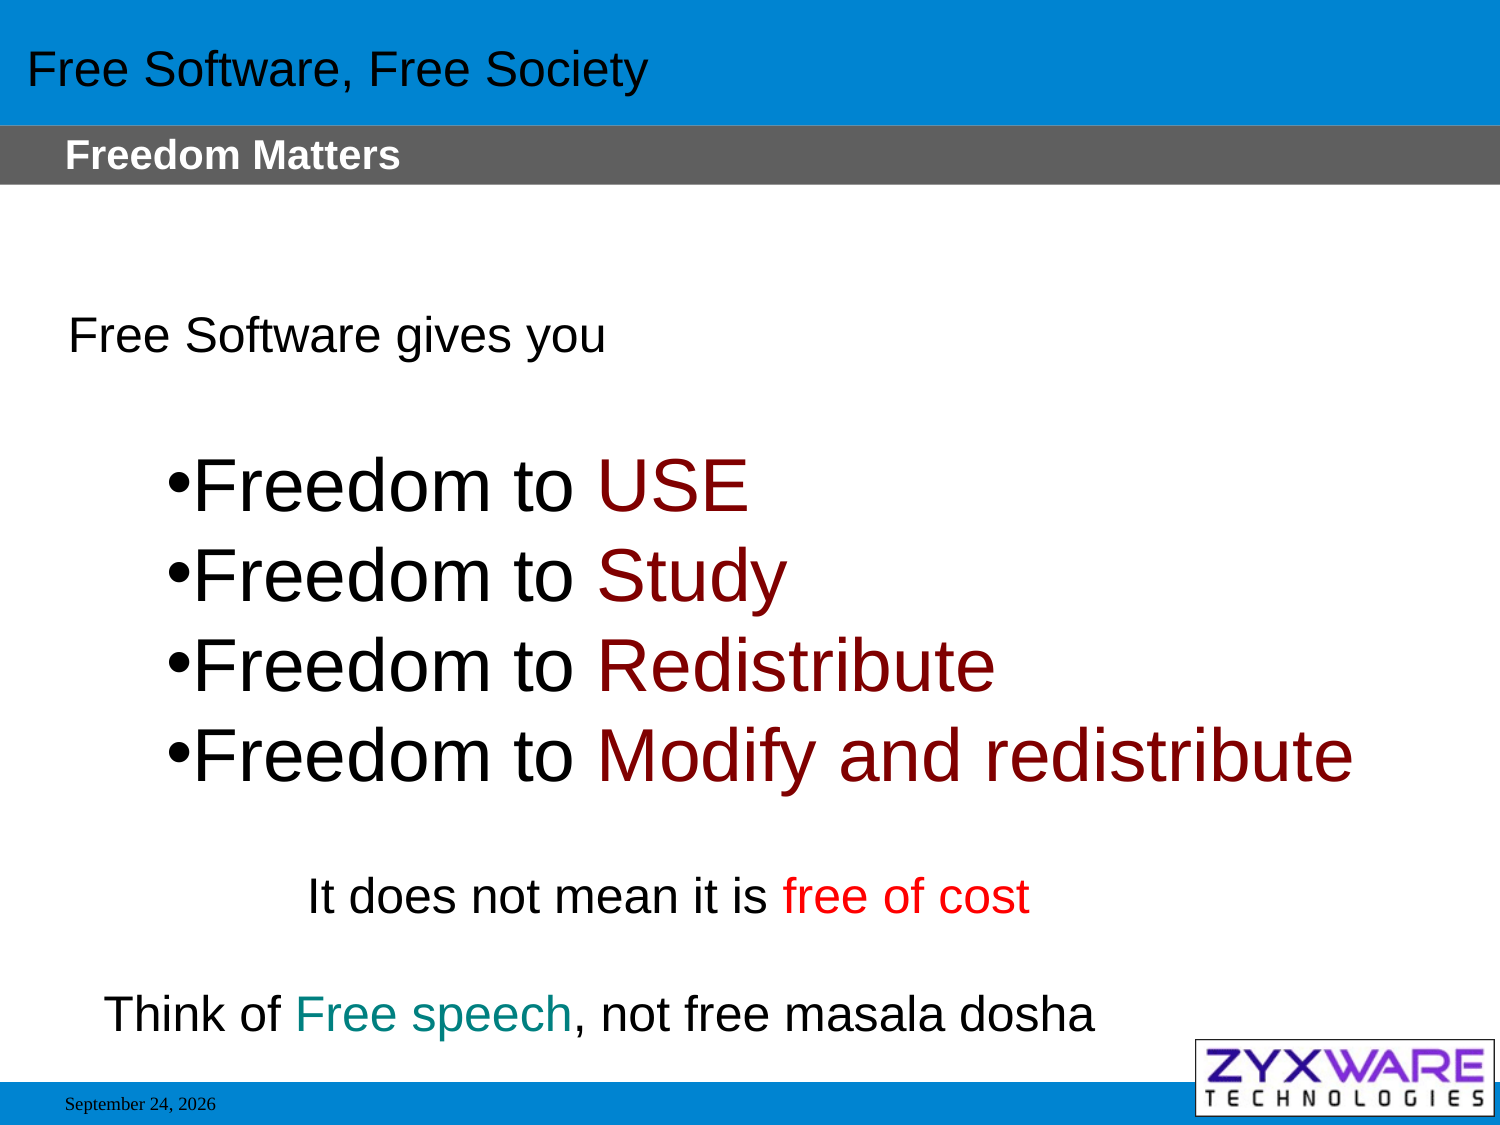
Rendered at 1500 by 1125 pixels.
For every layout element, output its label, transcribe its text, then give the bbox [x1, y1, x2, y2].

picture [1195, 1039, 1495, 1117]
title Freedom Matters [64, 125, 1436, 185]
text_box It does not mean it is free of cost [292, 856, 1046, 932]
text_box Free Software gives you [53, 295, 622, 371]
text_box Think of Free speech, not free masala dosha [88, 974, 1300, 1050]
text_box Freedom to USE Freedom to Study Freedom to Redistribute Freedom to Modify and redistribute [151, 429, 1371, 804]
